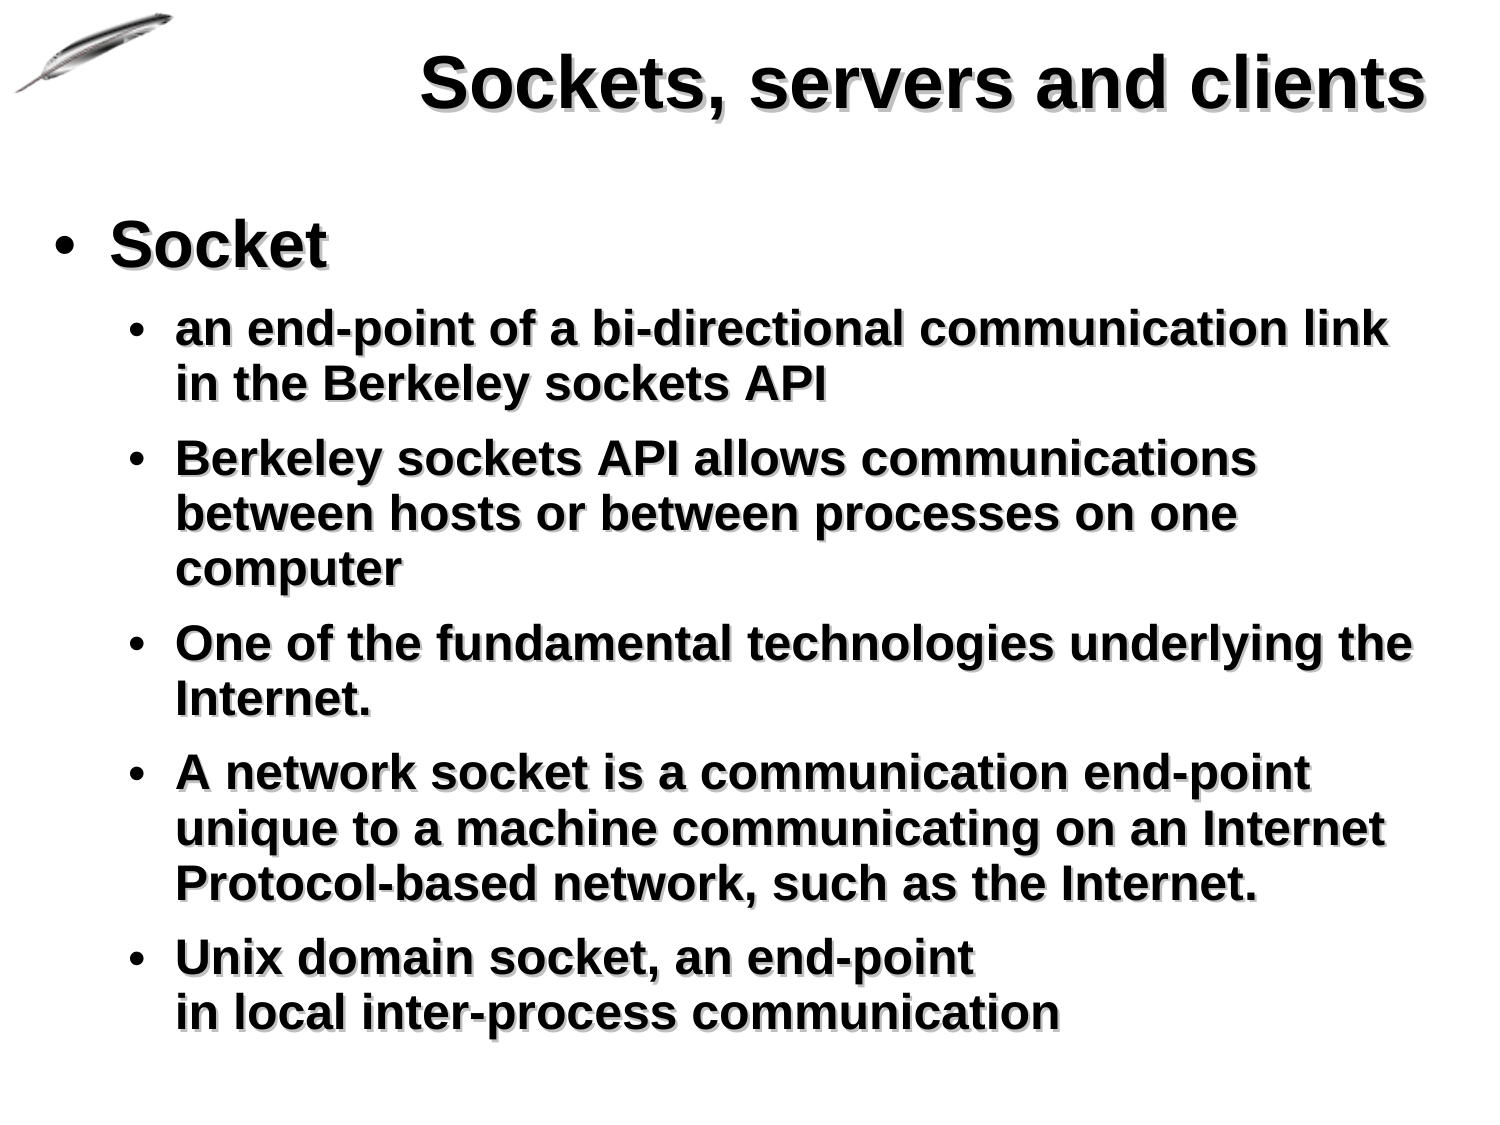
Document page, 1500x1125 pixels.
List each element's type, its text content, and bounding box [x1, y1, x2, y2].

picture [11, 11, 179, 95]
title Sockets, servers and clients [419, 0, 1459, 176]
list Socket an end-point of a bi-directional communication link in the Berkeley sockets API Berkeley sockets API allows communications between hosts or between processes on one computer One of the fundamental technologies underlying the Internet. A network socket is a communication end-point unique to a machine communicating on an Internet Protocol-based network, such as the Internet. Unix domain socket, an end-point in local inter-process communication [53, 207, 1447, 1084]
